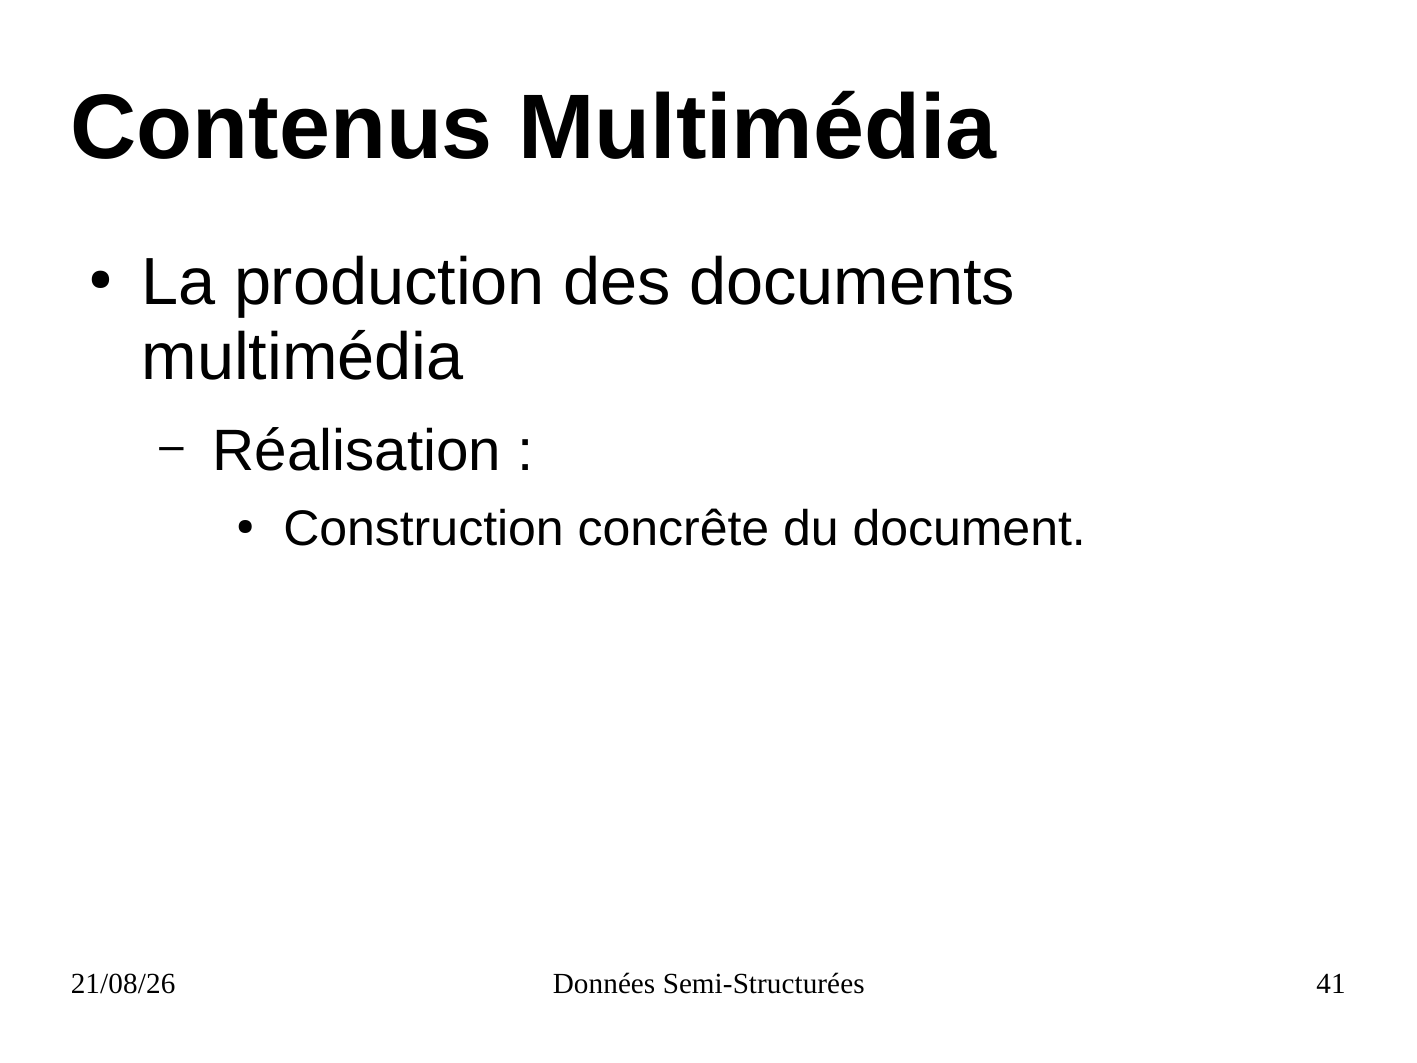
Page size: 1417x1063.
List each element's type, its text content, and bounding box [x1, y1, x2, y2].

list La production des documents multimédia Réalisation : Construction concrête du document. [70, 244, 1346, 925]
title Contenus Multimédia [70, 42, 1346, 212]
